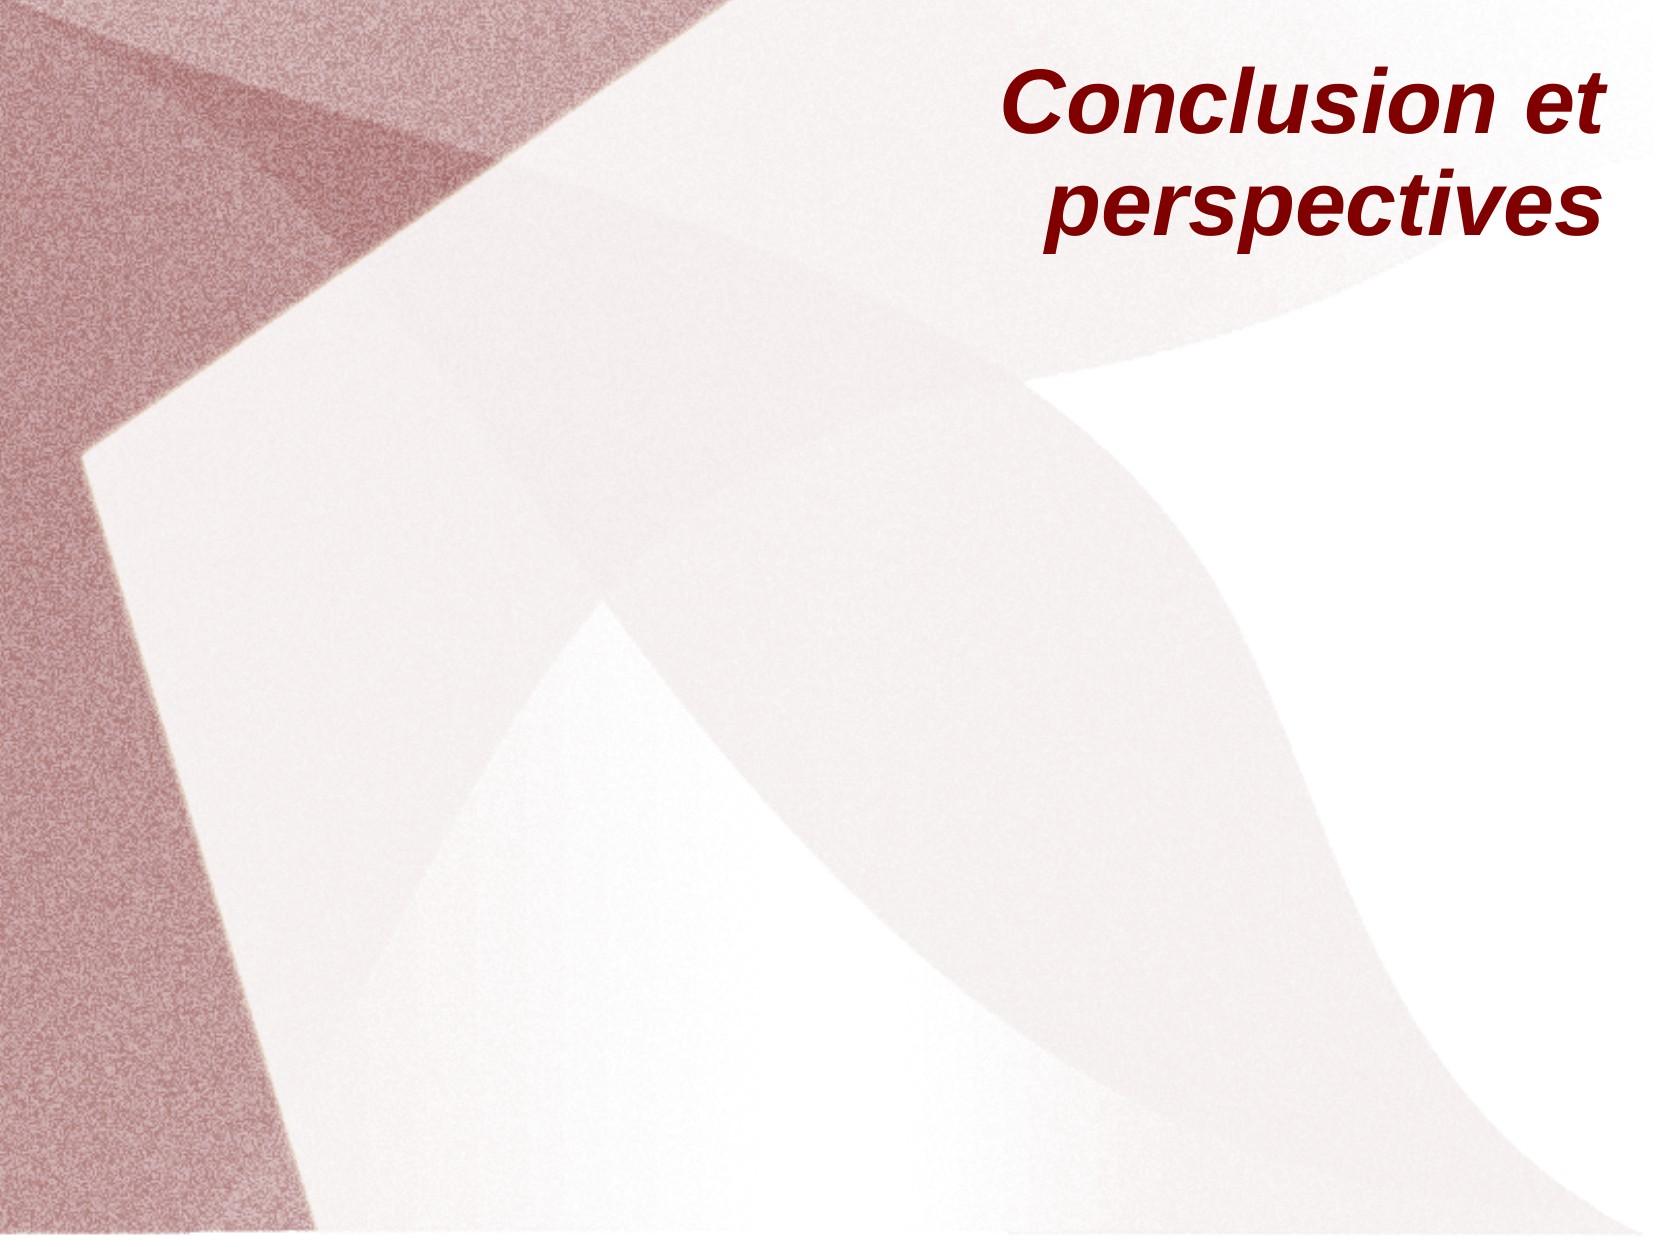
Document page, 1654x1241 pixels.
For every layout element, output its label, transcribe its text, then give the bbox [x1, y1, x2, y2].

picture [0, 0, 1654, 1241]
title Conclusion et perspectives [596, 49, 1607, 257]
